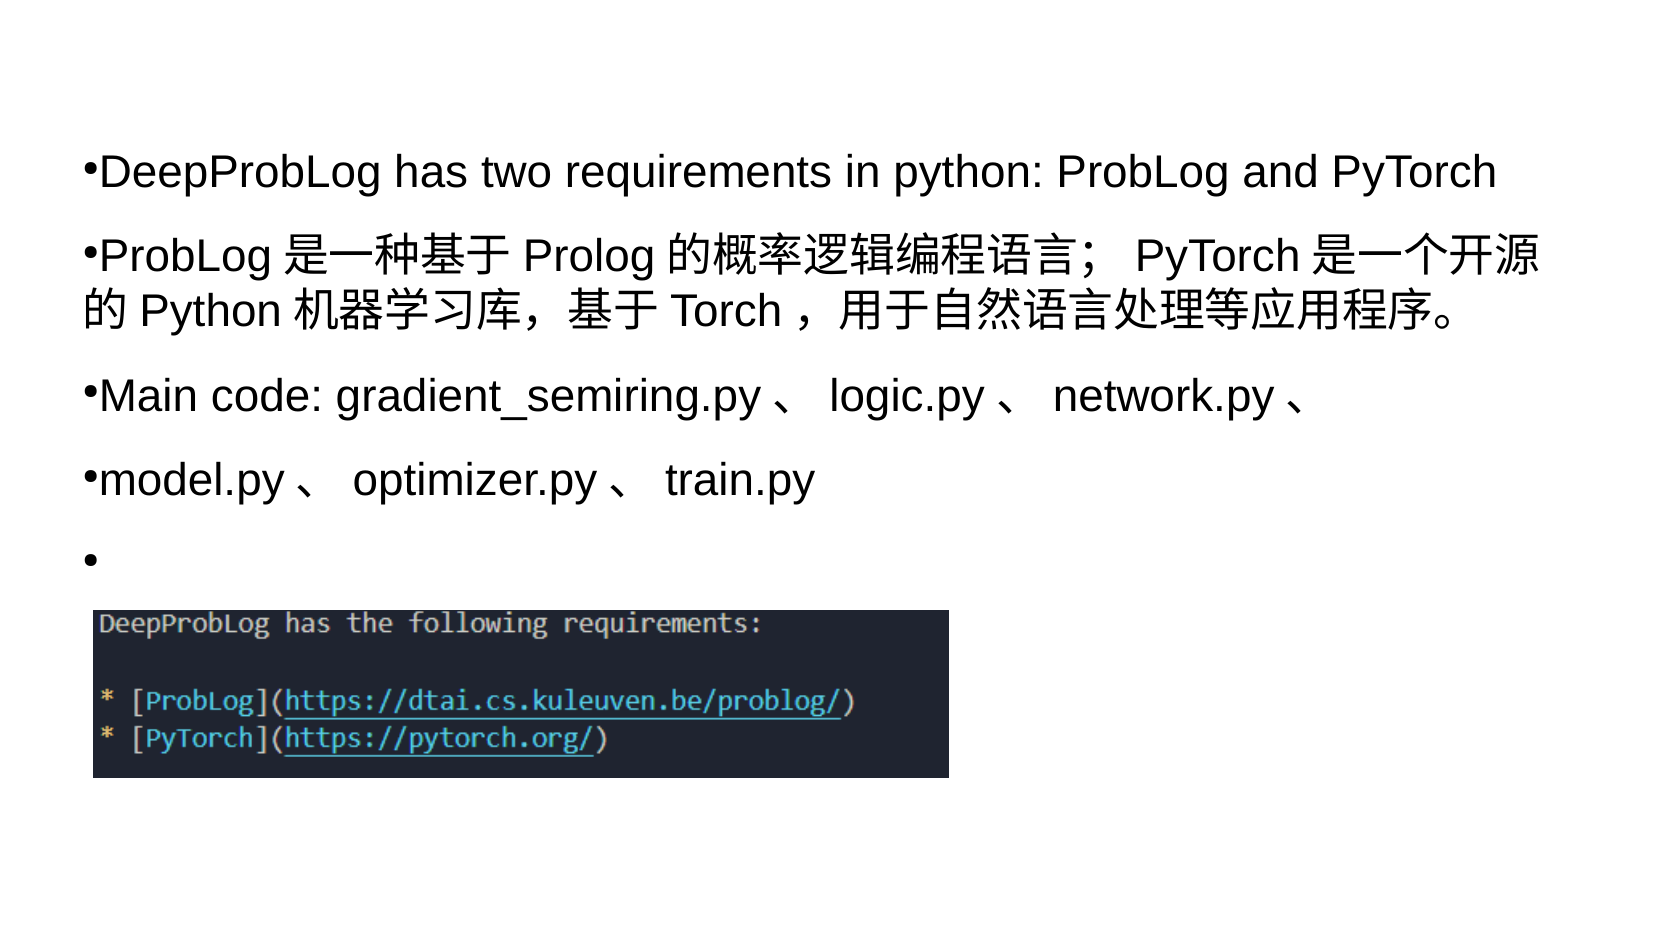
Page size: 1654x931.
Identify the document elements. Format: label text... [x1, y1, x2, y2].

picture [93, 610, 949, 778]
list DeepProbLog has two requirements in python: ProbLog and PyTorch ProbLog是一种基于Prolog的概率逻辑编程语言；PyTorch是一个开源的Python机器学习库，基于Torch，用于自然语言处理等应用程序。 Main code: gradient_semiring.py、logic.py、network.py、 model.py、optimizer.py、train.py [82, 141, 1571, 781]
